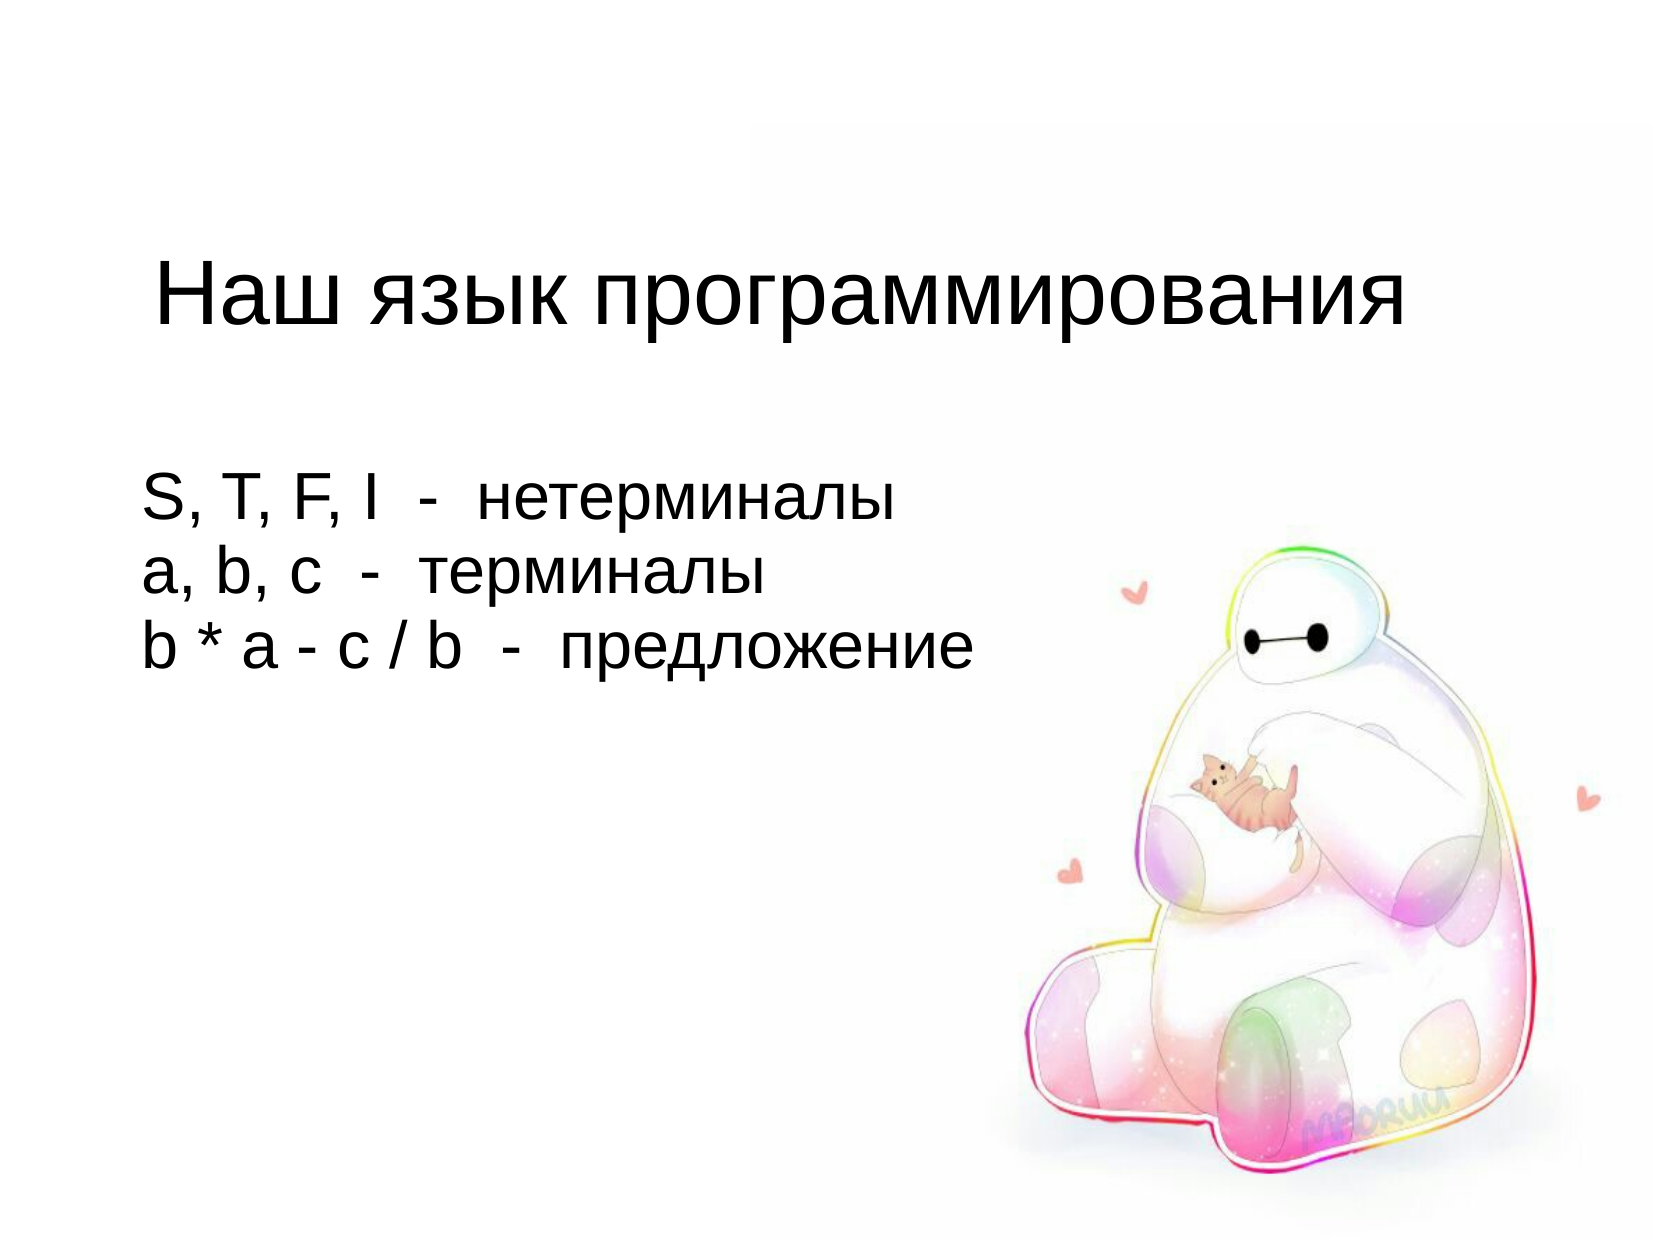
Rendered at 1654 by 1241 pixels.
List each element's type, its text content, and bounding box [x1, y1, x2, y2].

text_box S, T, F, I - нетерминалы а, b, c - терминалы b * a - c / b - предложение [141, 421, 1146, 721]
picture [751, 123, 1654, 1241]
title Наш язык программирования [153, 188, 1453, 397]
